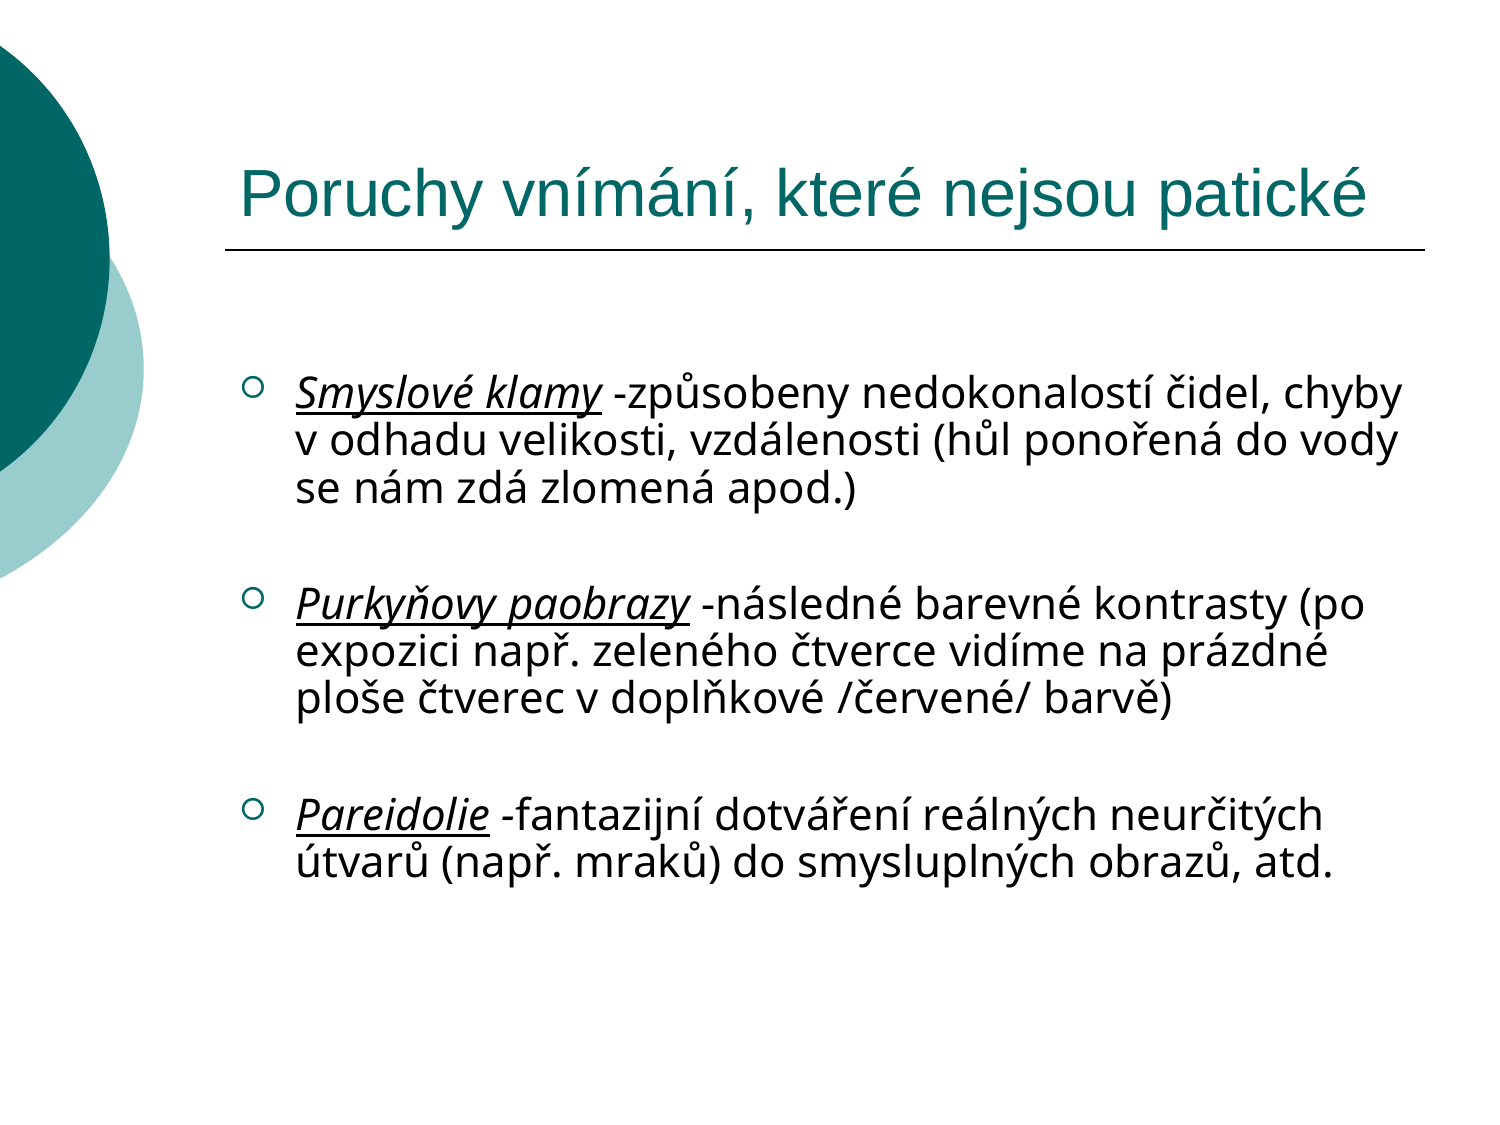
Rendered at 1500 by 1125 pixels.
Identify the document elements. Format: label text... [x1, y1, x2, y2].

list Smyslové klamy -způsobeny nedokonalostí čidel, chyby v odhadu velikosti, vzdálenosti (hůl ponořená do vody se nám zdá zlomená apod.) Purkyňovy paobrazy -následné barevné kontrasty (po expozici např. zeleného čtverce vidíme na prázdné ploše čtverec v doplňkové /červené/ barvě) Pareidolie -fantazijní dotváření reálných neurčitých útvarů (např. mraků) do smysluplných obrazů, atd. [224, 299, 1425, 975]
title Poruchy vnímání, které nejsou patické [224, 49, 1425, 237]
